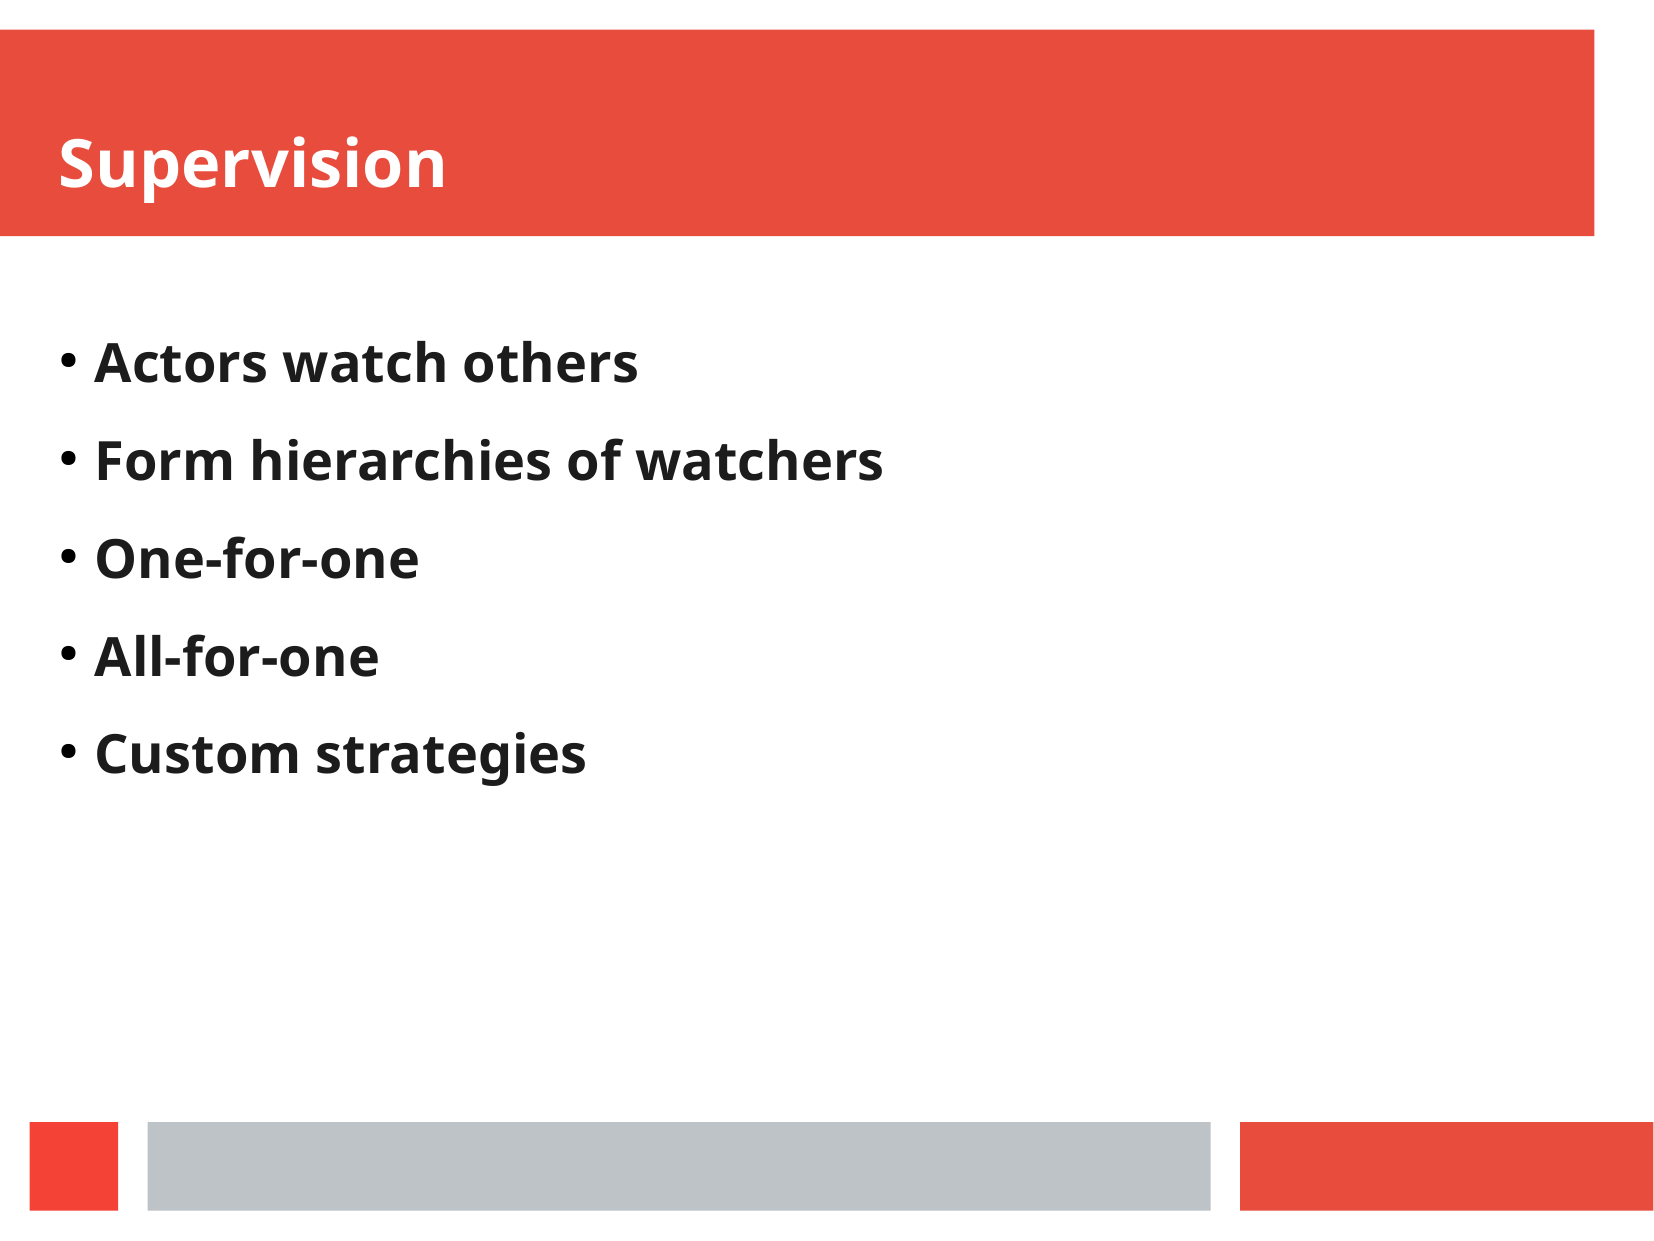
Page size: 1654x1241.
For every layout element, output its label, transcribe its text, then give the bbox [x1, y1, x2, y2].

list Actors watch others Form hierarchies of watchers One-for-one All-for-one Custom strategies [59, 324, 1565, 1093]
title Supervision [59, 59, 1595, 207]
